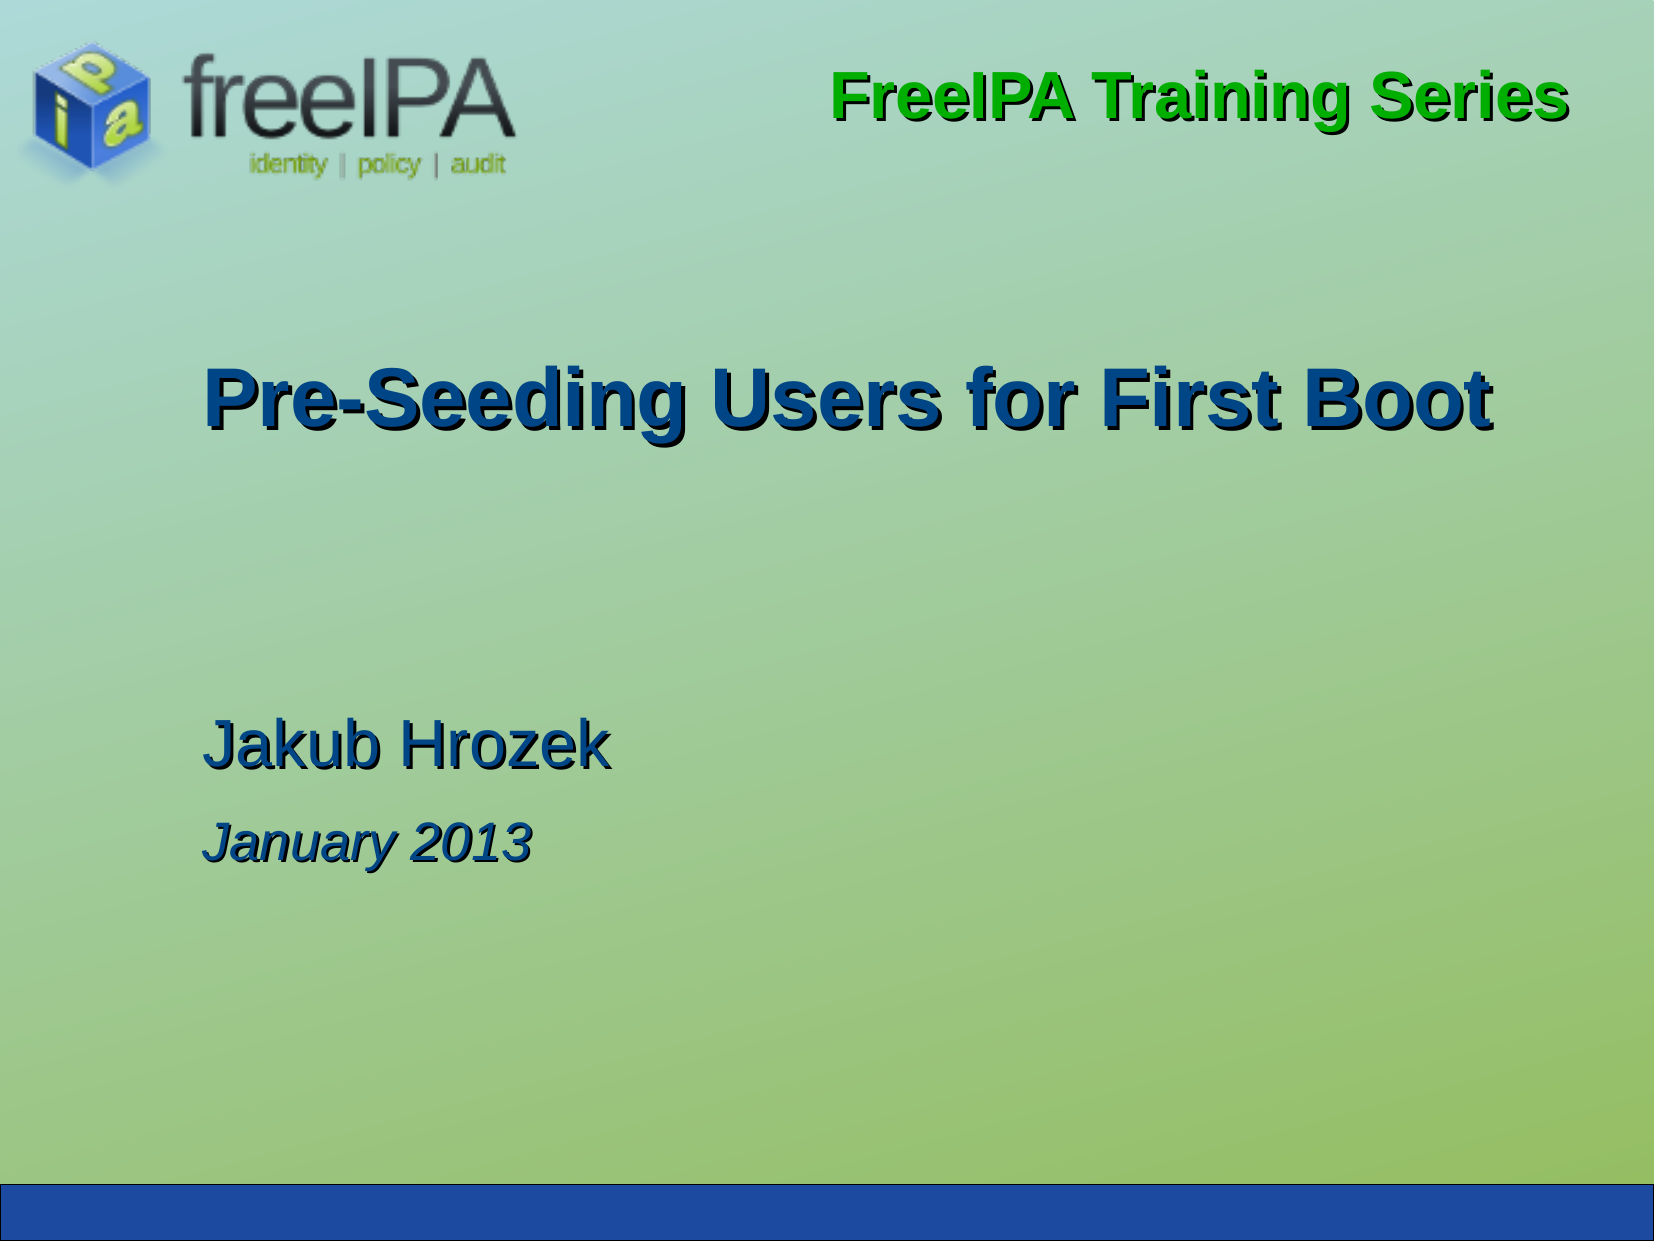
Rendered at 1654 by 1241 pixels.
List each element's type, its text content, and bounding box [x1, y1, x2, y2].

picture [17, 35, 528, 193]
text_box Pre-Seeding Users for First Boot Jakub Hrozek January 2013 [187, 297, 1556, 833]
